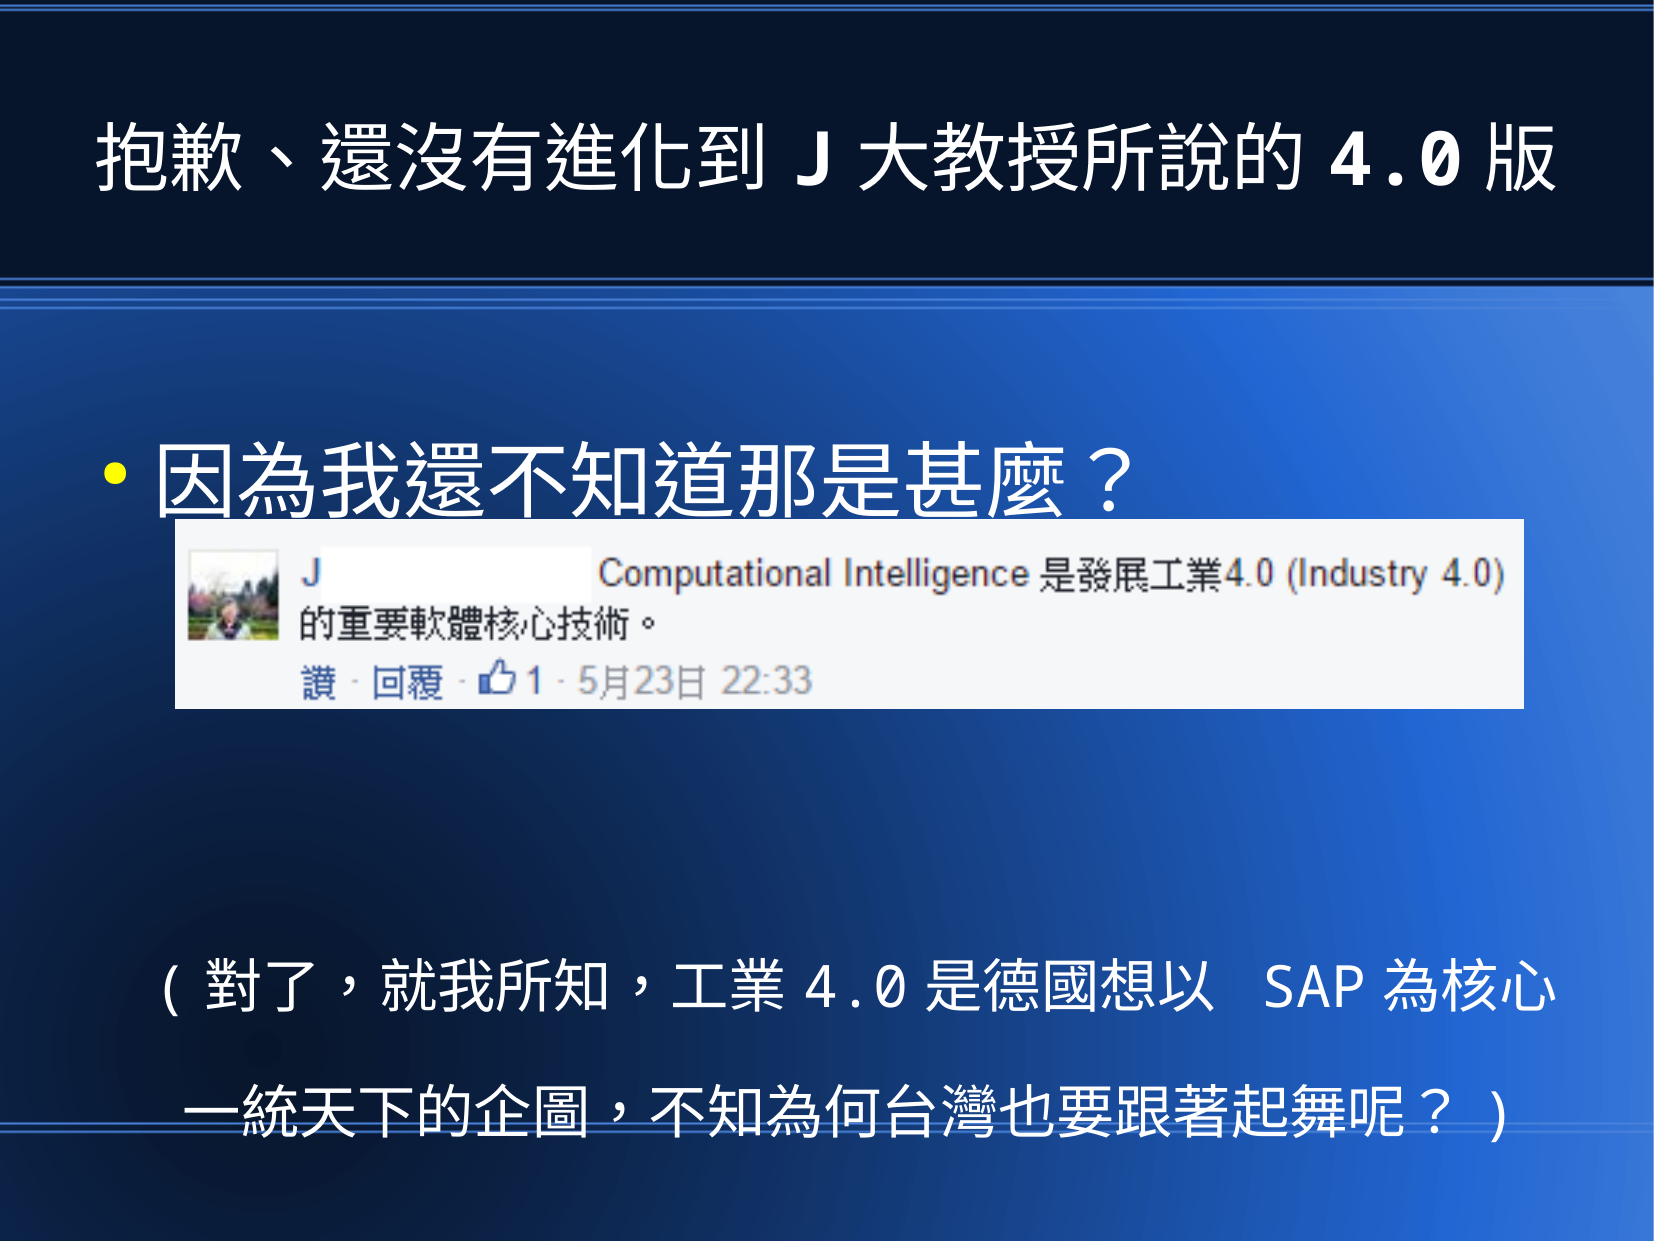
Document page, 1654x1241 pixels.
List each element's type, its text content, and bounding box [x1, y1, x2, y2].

list 因為我還不知道那是甚麼？ (對了，就我所知，工業4.0是德國想以 SAP為核心 一統天下的企圖，不知為何台灣也要跟著起舞呢？) [82, 355, 1571, 1241]
picture [175, 519, 1524, 709]
picture [0, 0, 1654, 1241]
title 抱歉、還沒有進化到J大教授所說的4.0版 [82, 49, 1571, 257]
